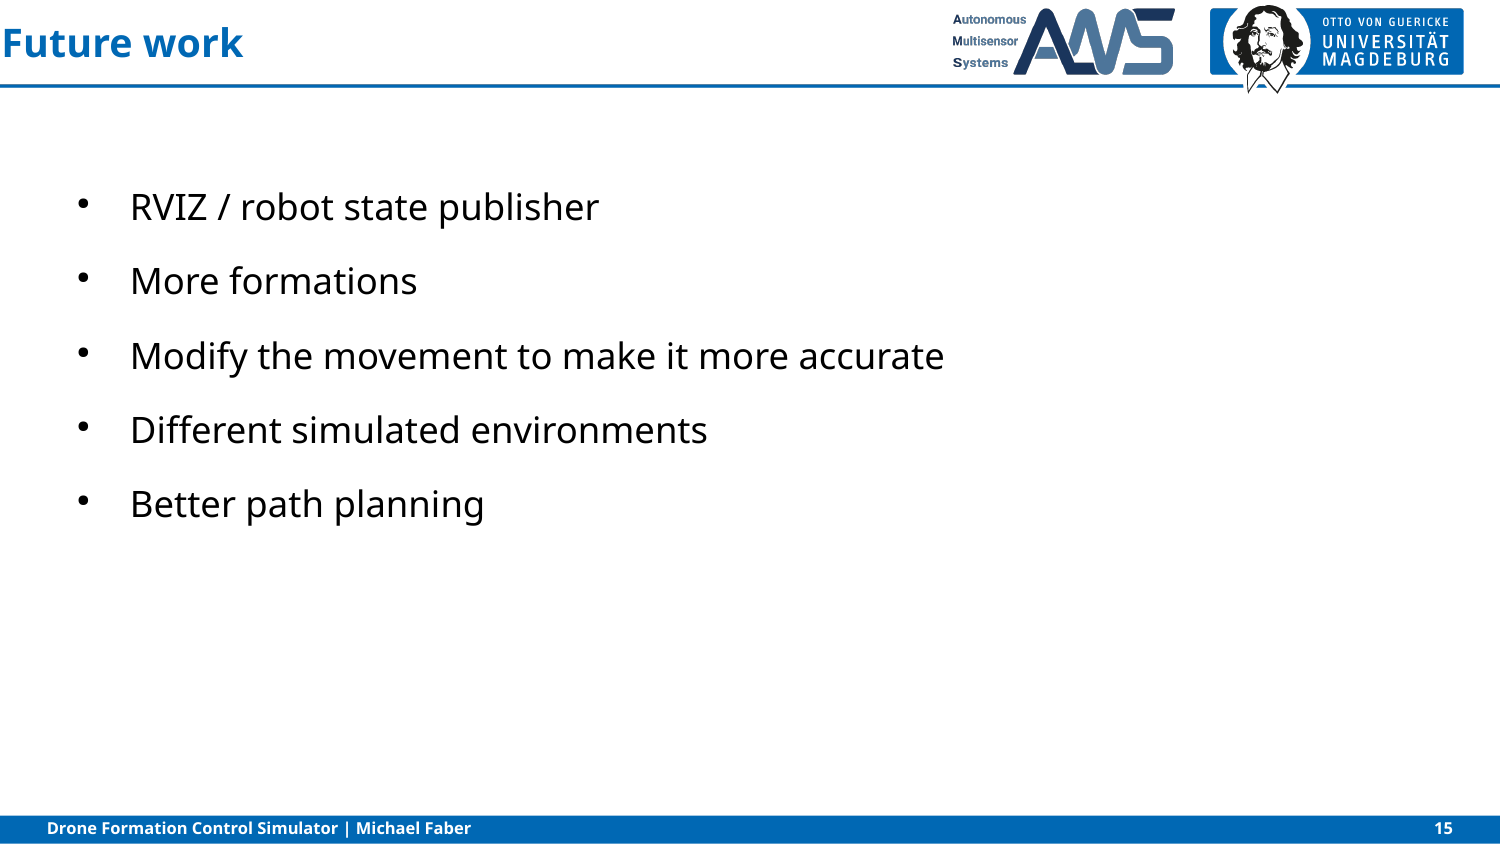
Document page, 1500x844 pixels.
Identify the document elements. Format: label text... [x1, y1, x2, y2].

list RVIZ / robot state publisher More formations Modify the movement to make it more accurate Different simulated environments Better path planning [59, 184, 1441, 721]
title Future work [0, 0, 943, 86]
picture [0, 0, 1500, 103]
